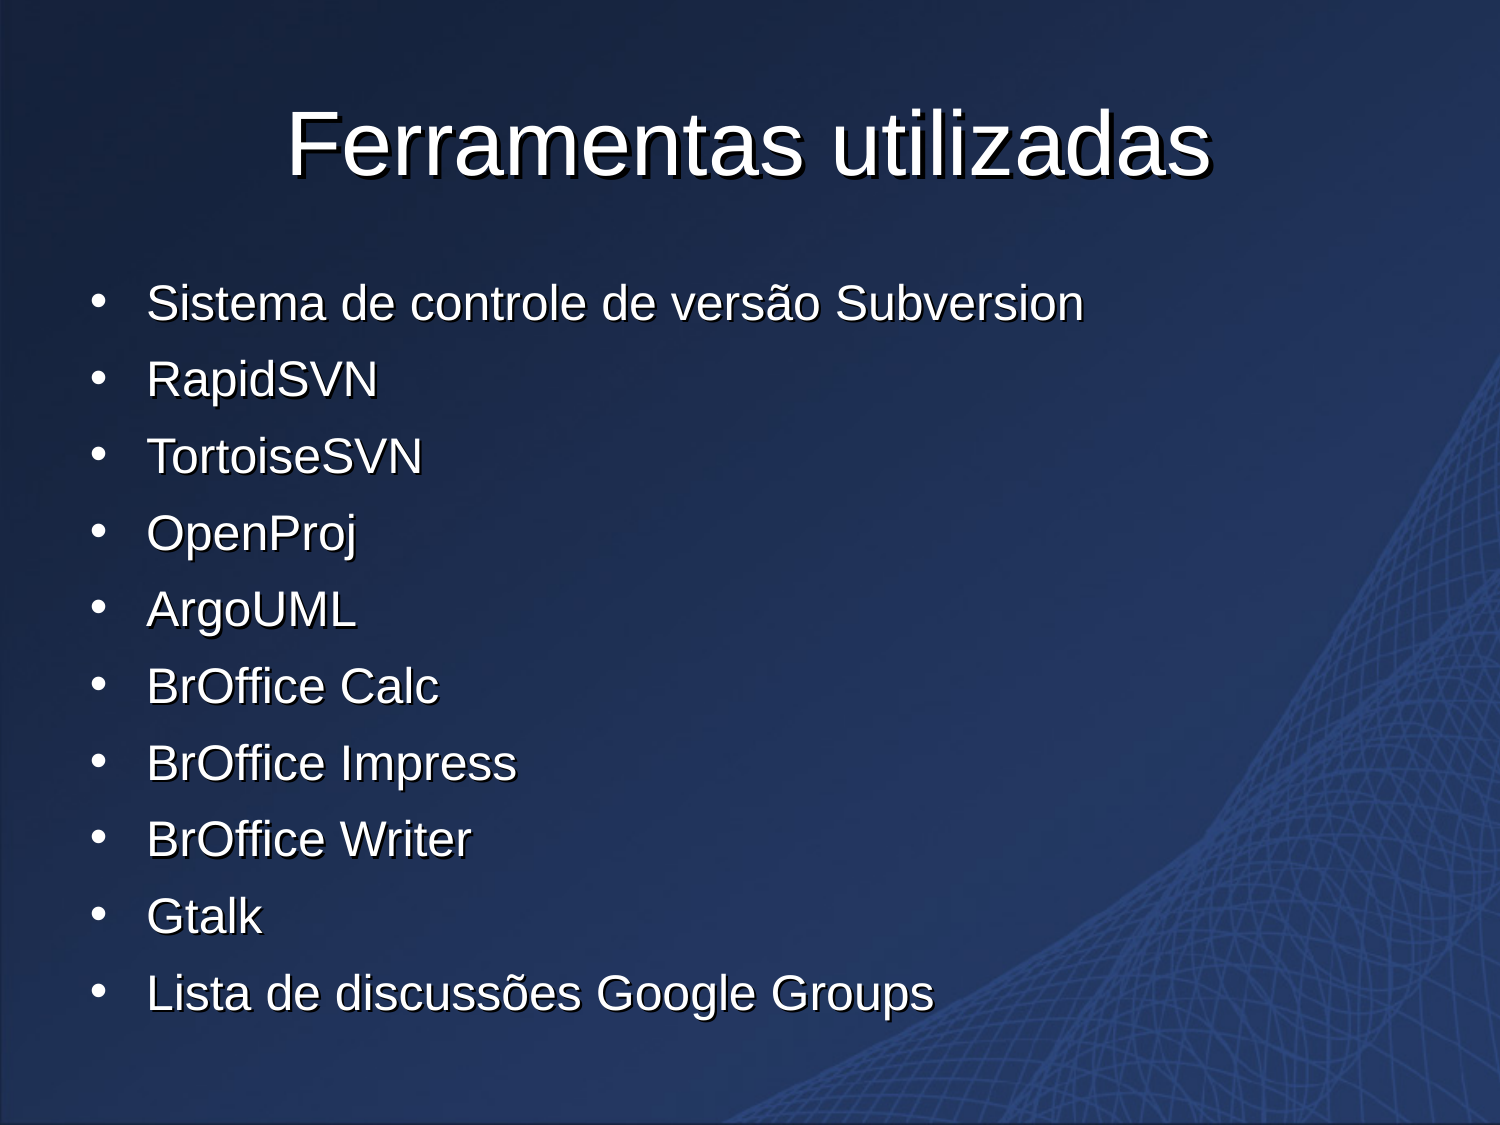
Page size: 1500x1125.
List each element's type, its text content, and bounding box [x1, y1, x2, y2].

picture [0, 0, 1500, 1125]
title Ferramentas utilizadas [75, 20, 1426, 257]
list Sistema de controle de versão Subversion RapidSVN TortoiseSVN OpenProj ArgoUML BrOffice Calc BrOffice Impress BrOffice Writer Gtalk Lista de discussões Google Groups [75, 262, 1426, 1028]
